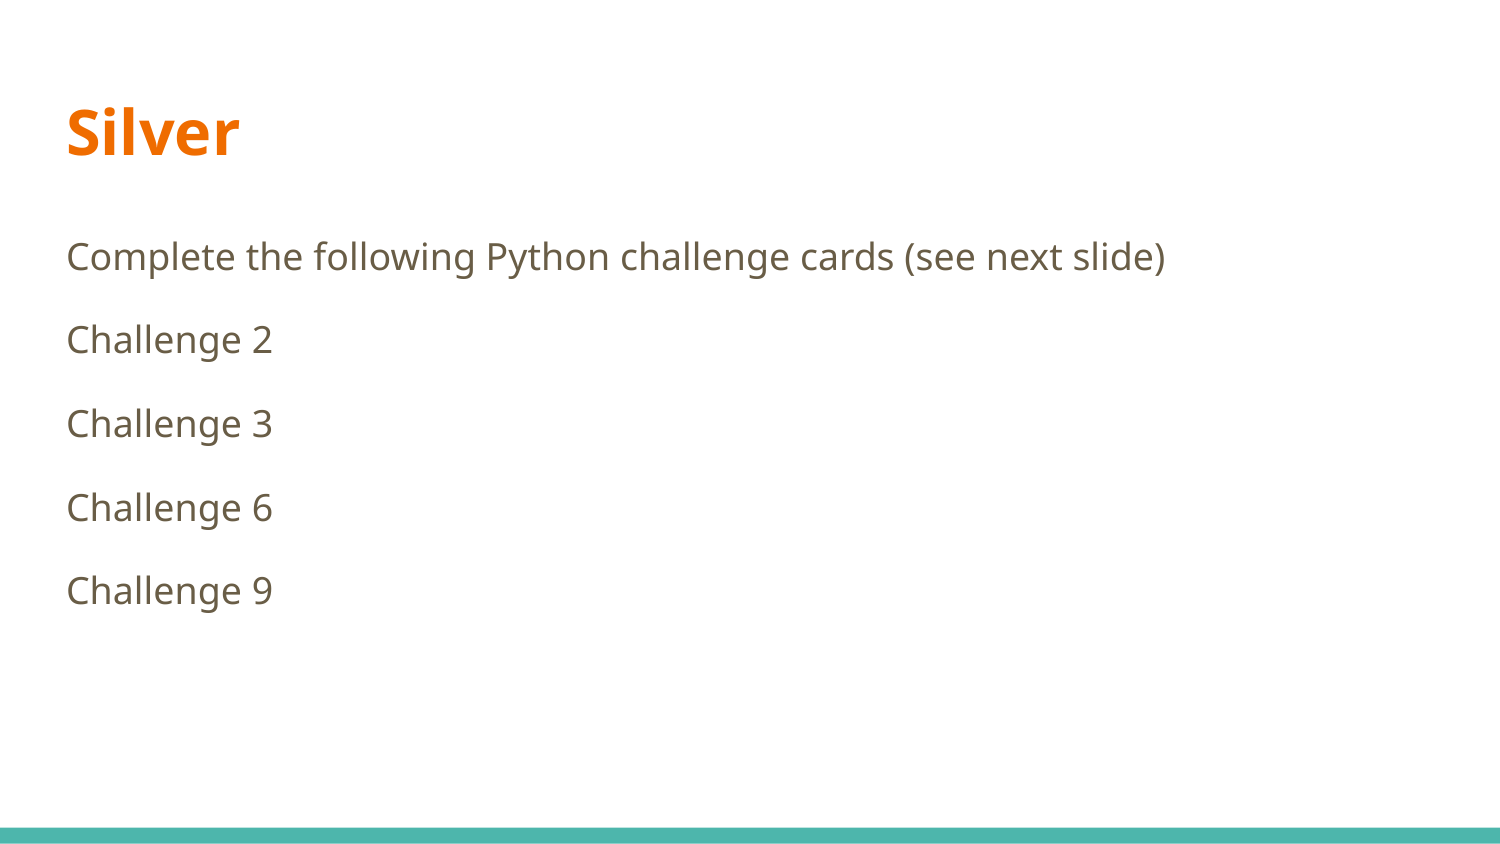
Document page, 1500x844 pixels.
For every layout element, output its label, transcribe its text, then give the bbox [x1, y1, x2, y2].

list Complete the following Python challenge cards (see next slide) Challenge 2 Challenge 3 Challenge 6 Challenge 9 [51, 207, 1449, 750]
title Silver [51, 72, 1449, 189]
